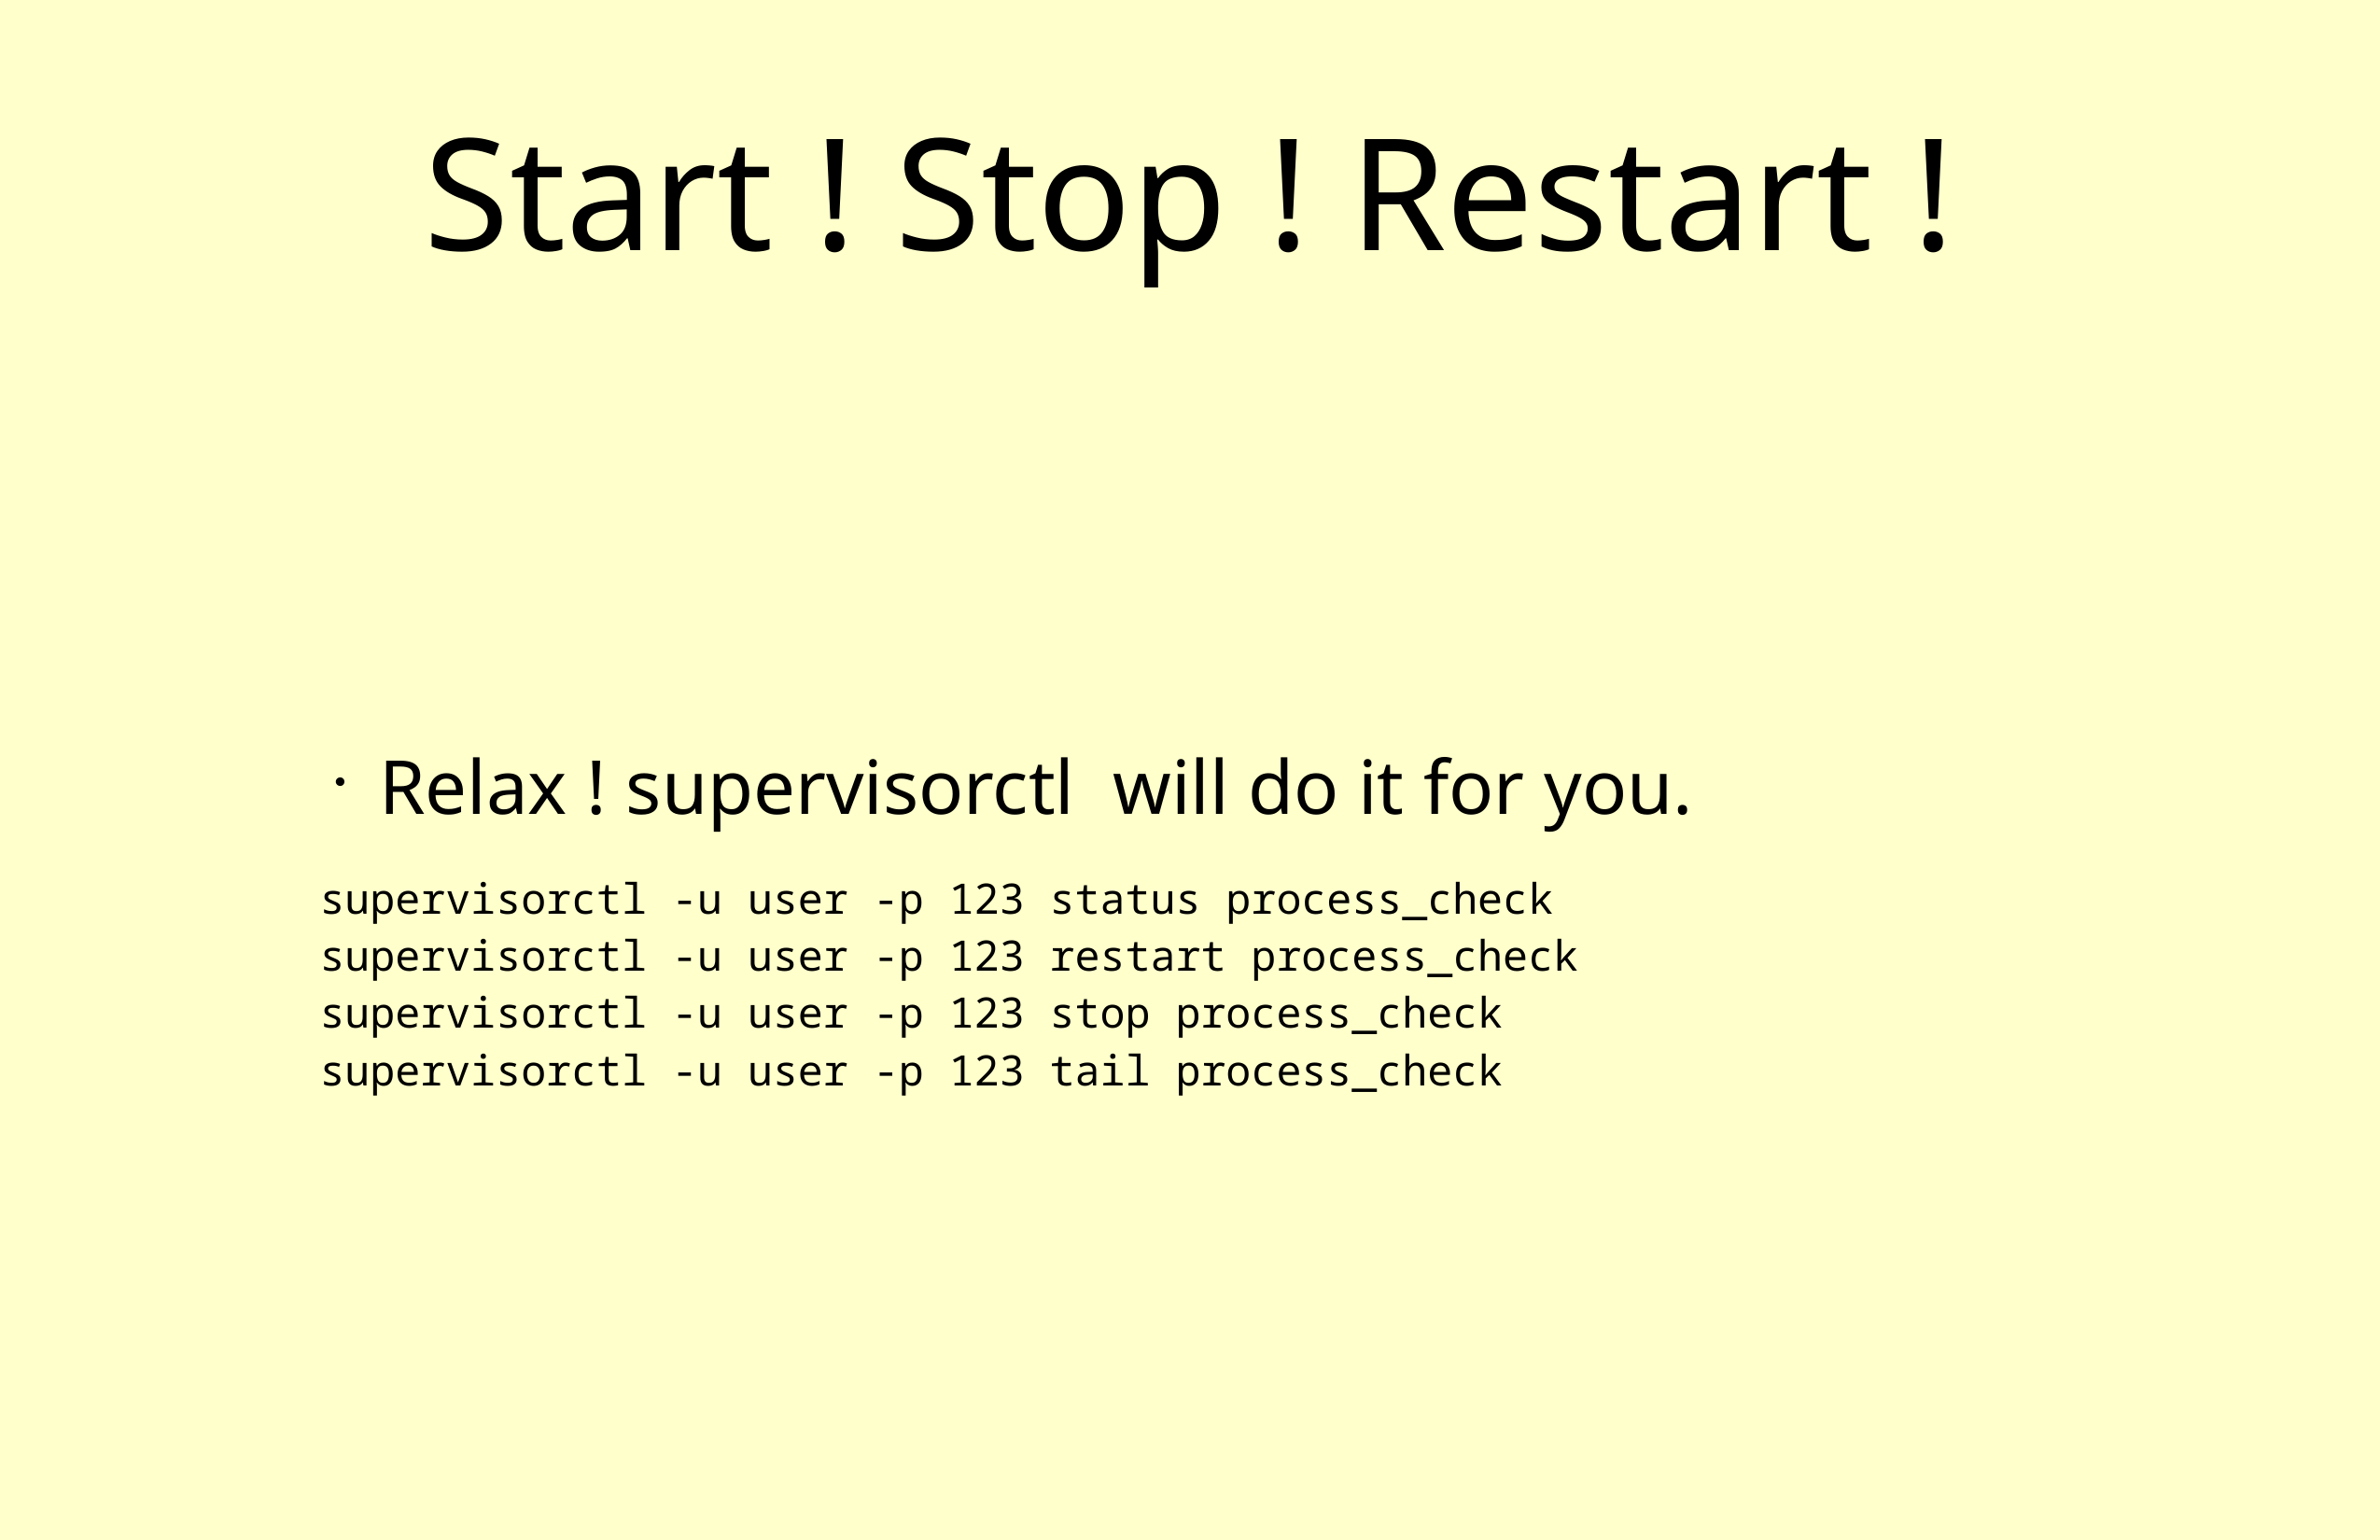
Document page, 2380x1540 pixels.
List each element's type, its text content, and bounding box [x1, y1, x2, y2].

title Start ! Stop ! Restart ! [119, 61, 2261, 319]
list Relax ! supervisorctl will do it for you. supervisorctl -u user -p 123 status process_check supervisorctl -u user -p 123 restart process_check supervisorctl -u user -p 123 stop process_check supervisorctl -u user -p 123 tail process_check [319, 735, 1943, 1103]
